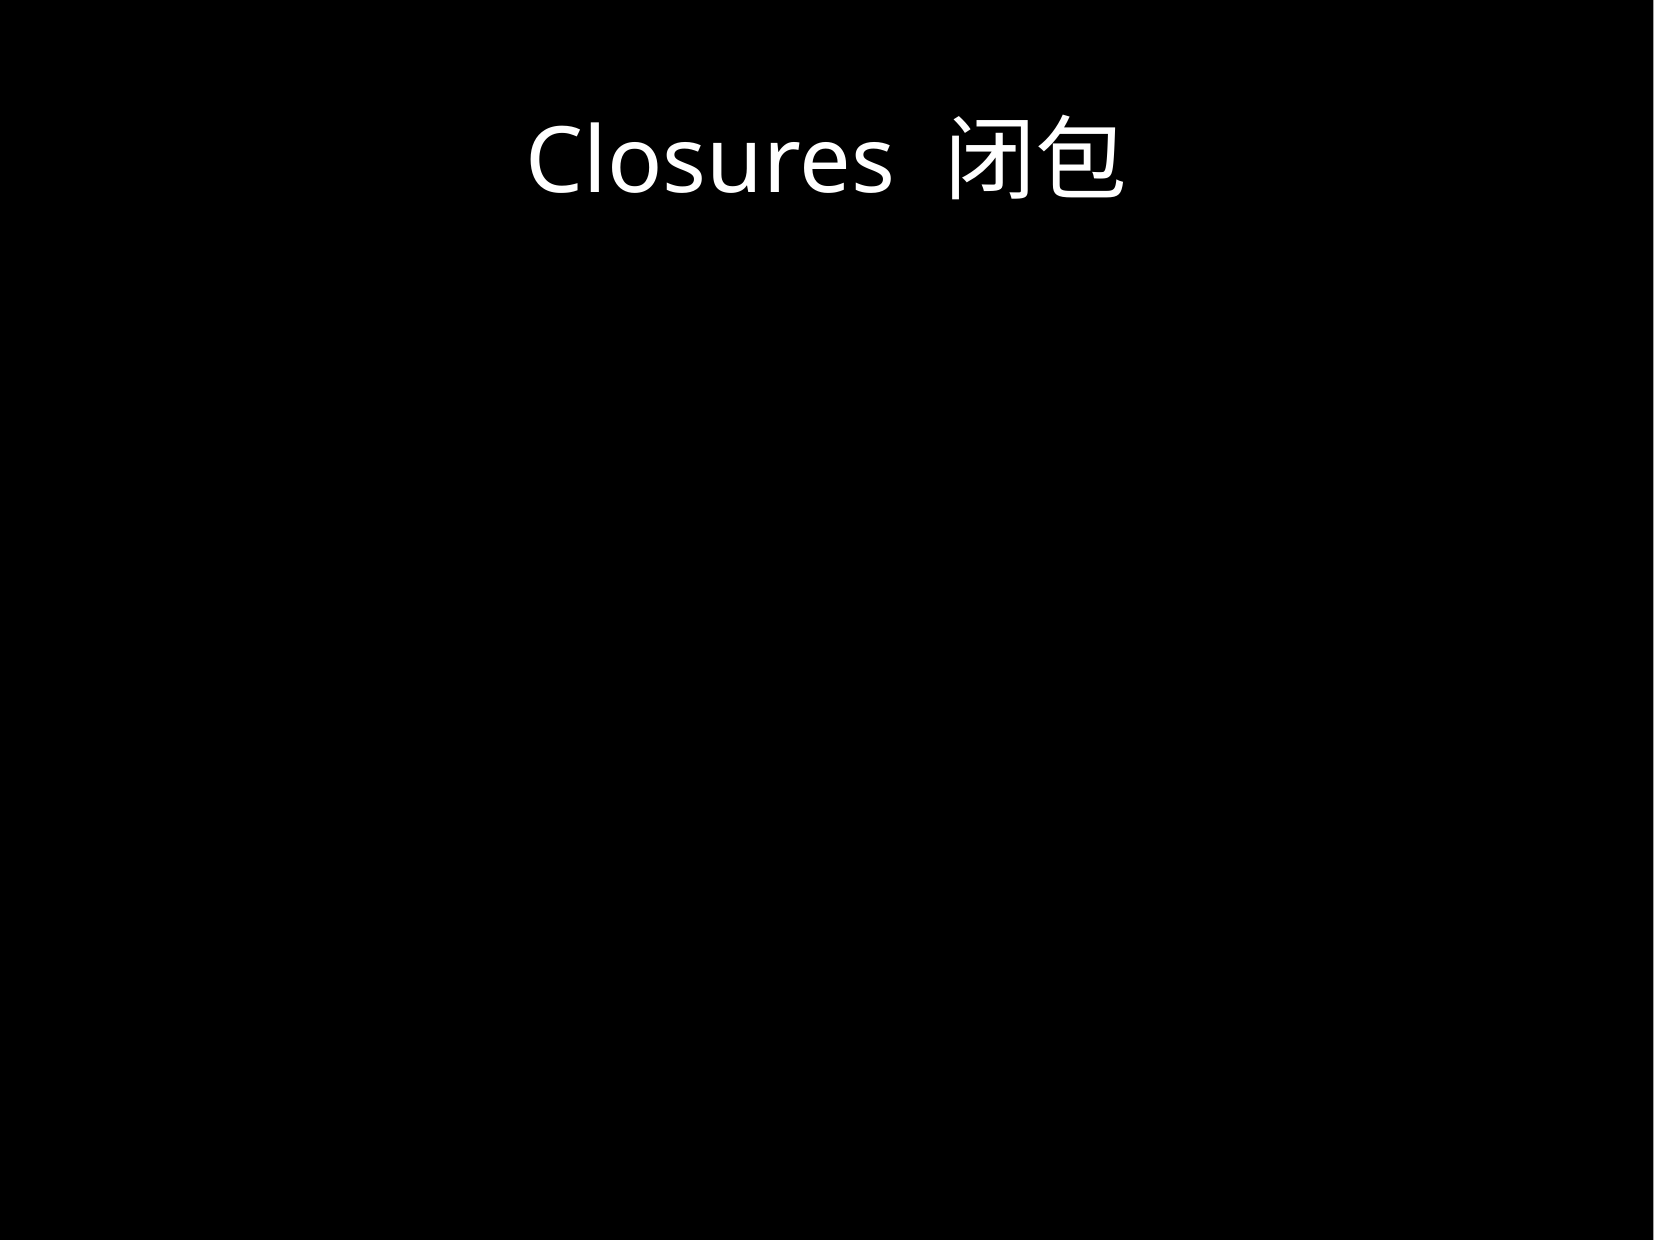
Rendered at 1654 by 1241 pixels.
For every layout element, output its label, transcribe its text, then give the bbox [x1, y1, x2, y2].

title Closures 闭包 [82, 49, 1571, 257]
